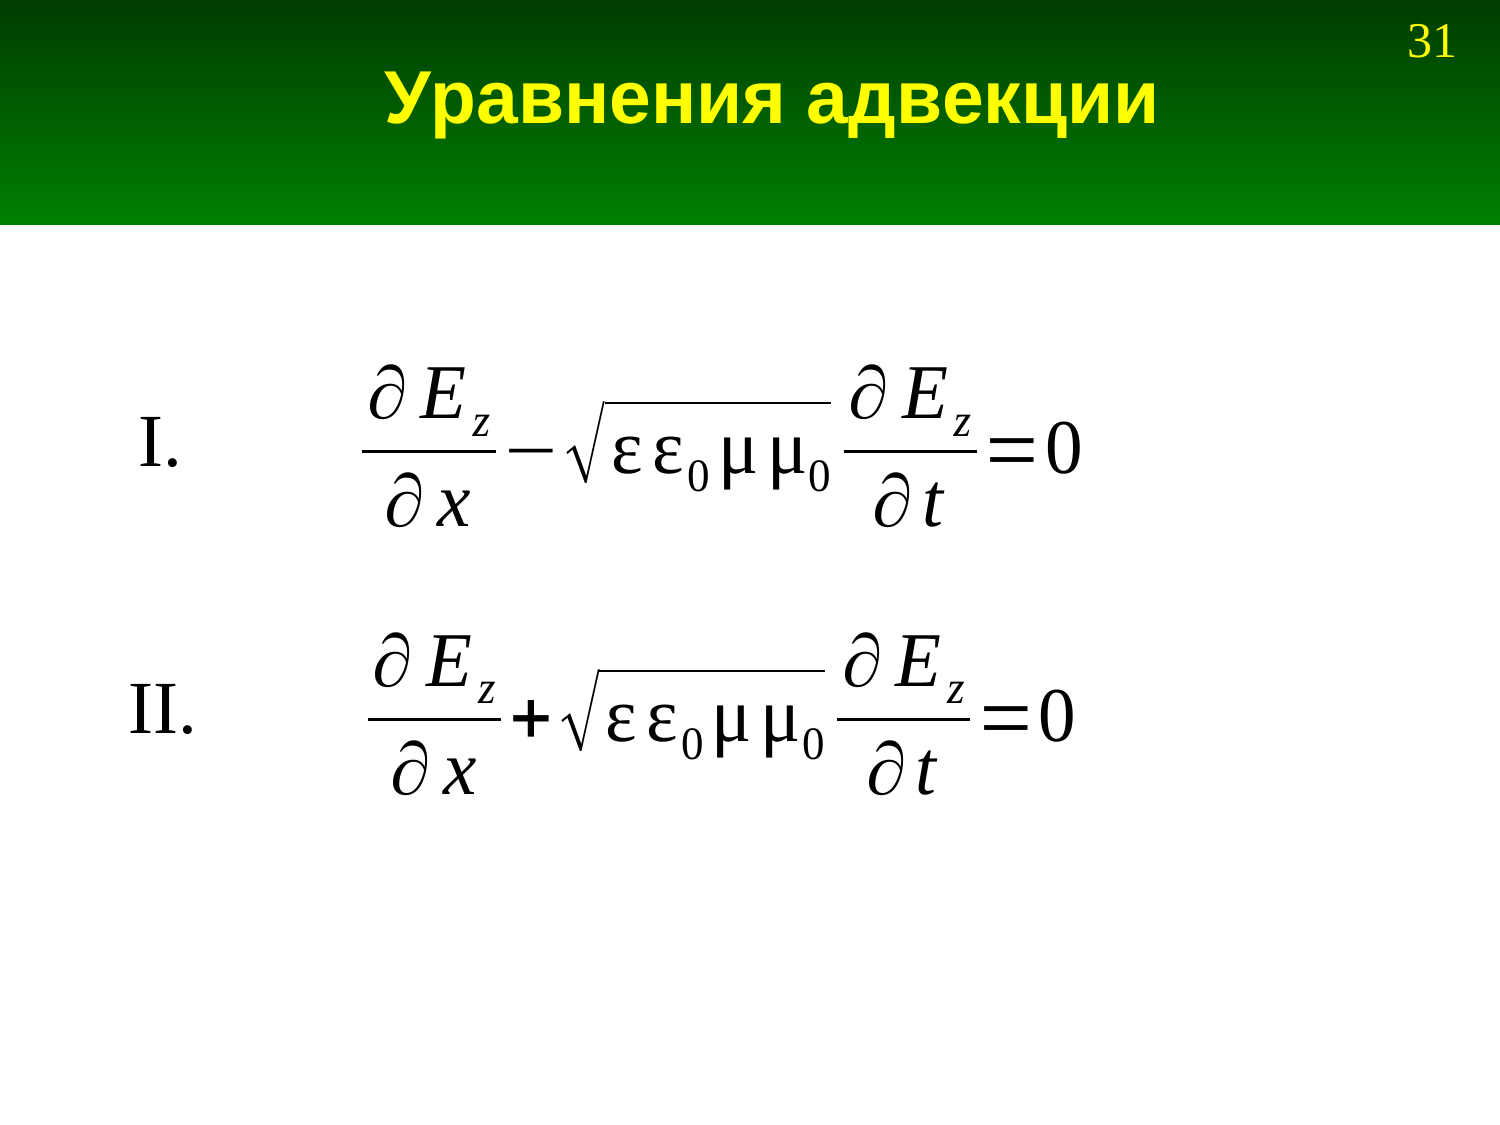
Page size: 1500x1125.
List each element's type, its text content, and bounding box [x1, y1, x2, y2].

chart [327, 348, 1116, 544]
text_box I. [124, 383, 198, 489]
chart [333, 616, 1109, 812]
text_box II. [114, 651, 213, 756]
title Уравнения адвекции [123, 0, 1399, 192]
